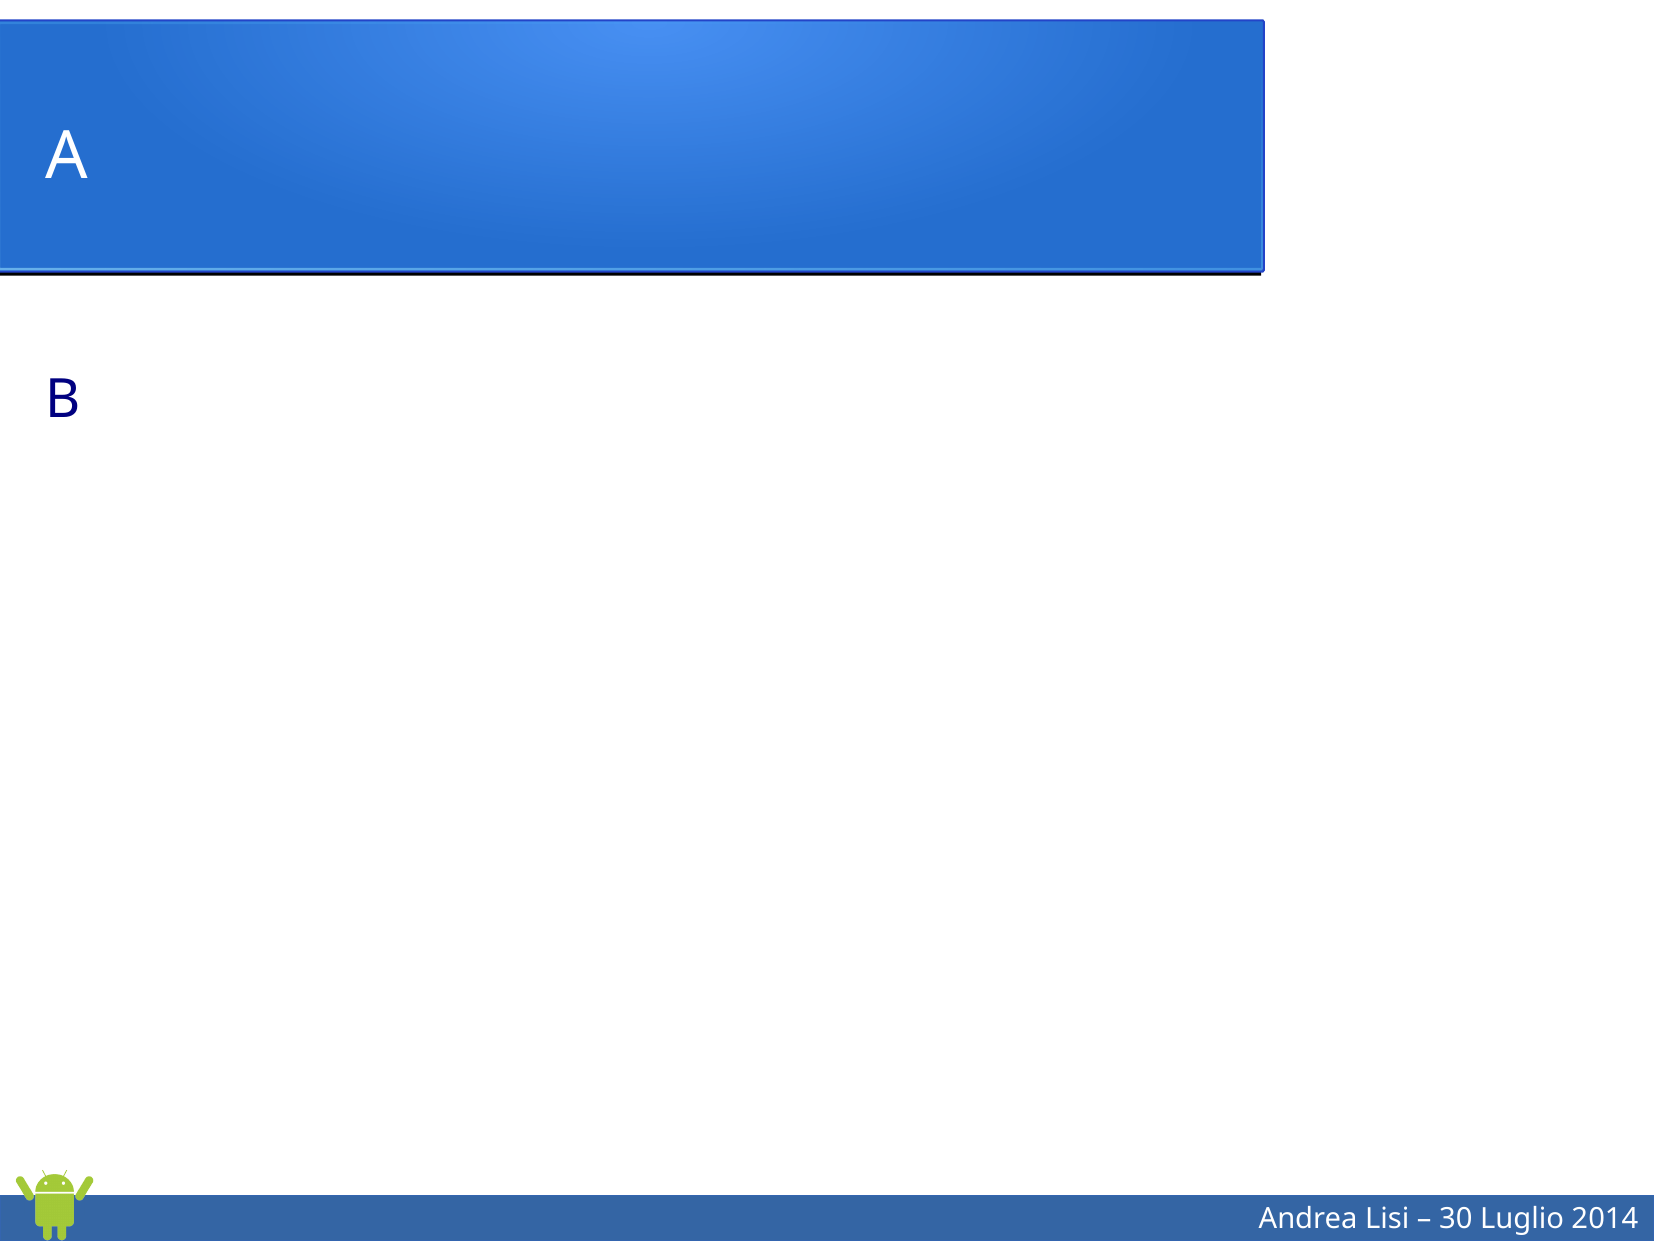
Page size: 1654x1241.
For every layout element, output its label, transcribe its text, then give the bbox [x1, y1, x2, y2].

text_box B [45, 360, 1621, 1156]
title A [45, 49, 1250, 257]
picture [9, 1167, 100, 1241]
text_box Andrea Lisi – 30 Luglio 2014 [100, 1195, 1654, 1241]
